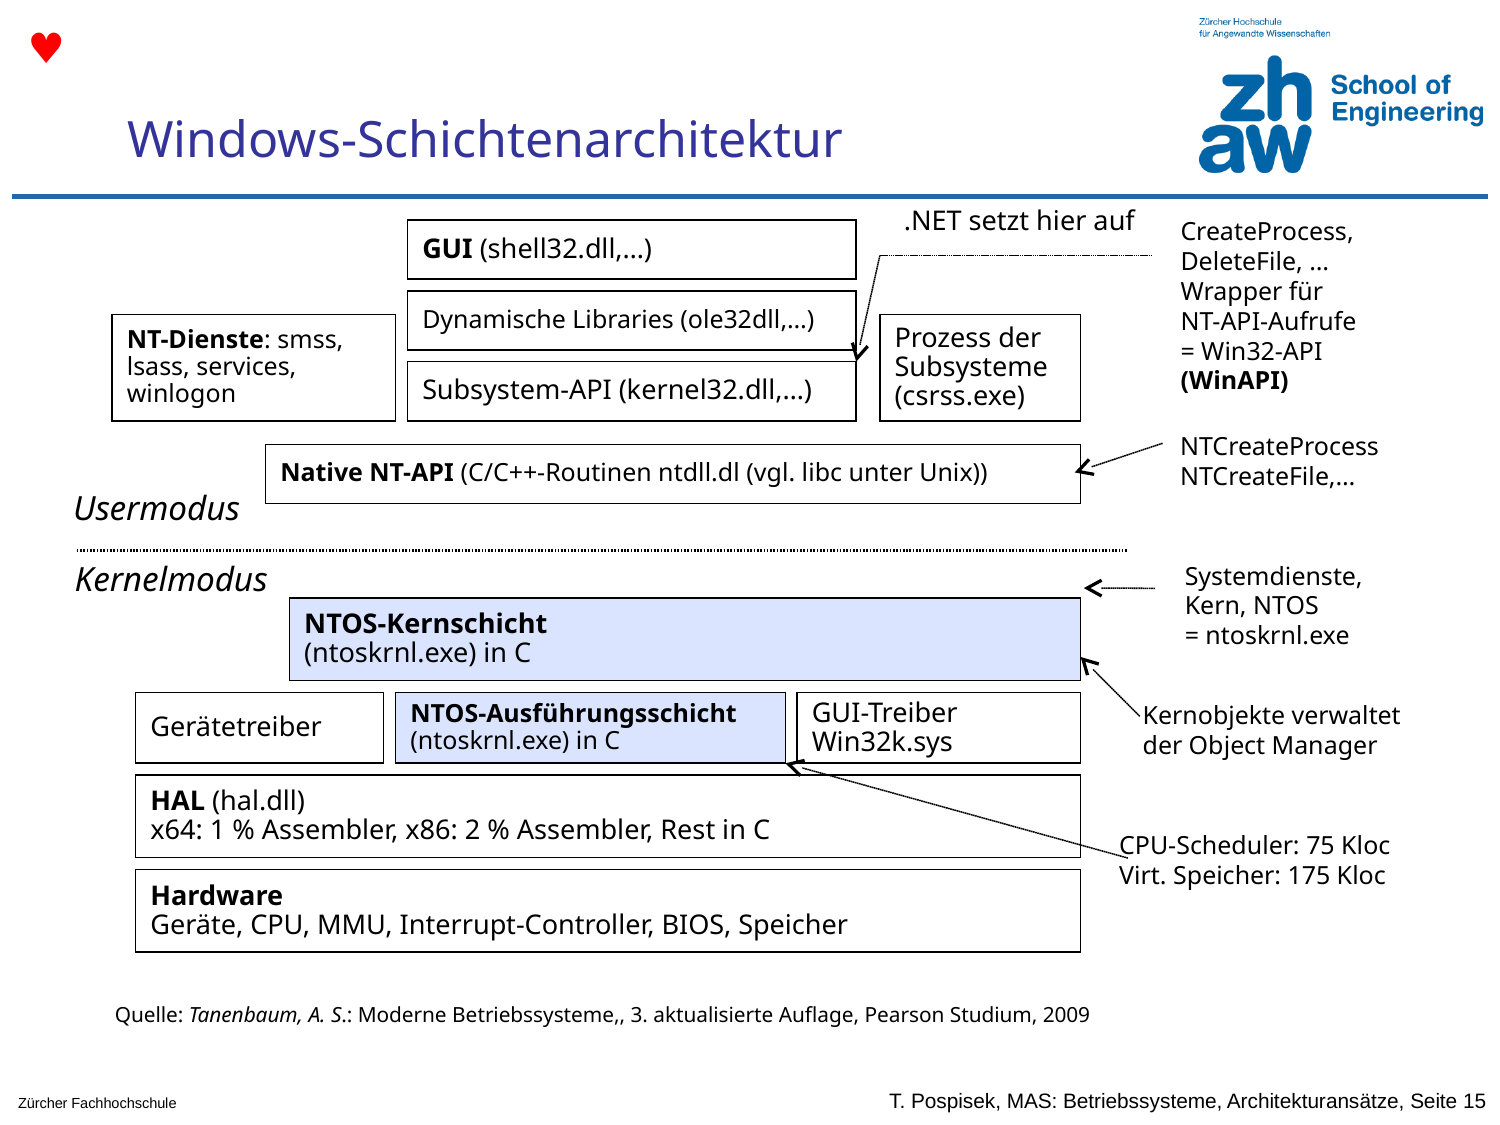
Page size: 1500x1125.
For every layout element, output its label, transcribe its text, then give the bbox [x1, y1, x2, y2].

text_box CreateProcess, DeleteFile, … Wrapper für NT-API-Aufrufe = Win32-API (WinAPI) [1165, 207, 1372, 403]
text_box NT-Dienste: smss, lsass, services, winlogon [112, 314, 396, 421]
text_box NTOS-Kernschicht (ntoskrnl.exe) in C [289, 597, 1081, 681]
text_box Subsystem-API (kernel32.dll,…) [407, 361, 857, 421]
text_box GUI (shell32.dll,…) [407, 220, 857, 279]
text_box Kernelmodus [59, 550, 283, 606]
text_box NTOS-Ausführungsschicht (ntoskrnl.exe) in C [395, 692, 786, 764]
text_box .NET setzt hier auf [889, 196, 1150, 244]
text_box ♥️ [12, 11, 95, 84]
title Windows-Schichtenarchitektur [112, 50, 1391, 175]
text_box Hardware Geräte, CPU, MMU, Interrupt-Controller, BIOS, Speicher [135, 869, 1081, 953]
text_box Usermodus [58, 479, 255, 535]
text_box GUI-Treiber Win32k.sys [797, 692, 1081, 764]
text_box CPU-Scheduler: 75 Kloc Virt. Speicher: 175 Kloc [1104, 822, 1453, 898]
text_box HAL (hal.dll) x64: 1 % Assembler, x86: 2 % Assembler, Rest in C [135, 774, 1081, 858]
text_box Gerätetreiber [135, 692, 384, 764]
text_box HAL (hal.dll) x64: 1 % Assembler, x86: 2 % Assembler, Rest in C [831, 774, 1081, 844]
text_box NTCreateProcess NTCreateFile,… [1165, 422, 1395, 498]
picture [1199, 18, 1483, 173]
text_box Systemdienste, Kern, NTOS = ntoskrnl.exe [1170, 552, 1385, 658]
text_box Quelle: Tanenbaum, A. S.: Moderne Betriebssysteme,, 3. aktualisierte Auflage, Pearson Studium, 2009 [100, 994, 1117, 1035]
text_box Prozess der Subsysteme (csrss.exe) [879, 314, 1081, 421]
text_box Native NT-API (C/C++-Routinen ntdll.dl (vgl. libc unter Unix)) [265, 444, 1081, 504]
text_box Kernobjekte verwaltet der Object Manager [1127, 692, 1424, 768]
text_box Dynamische Libraries (ole32dll,…) [407, 290, 857, 350]
